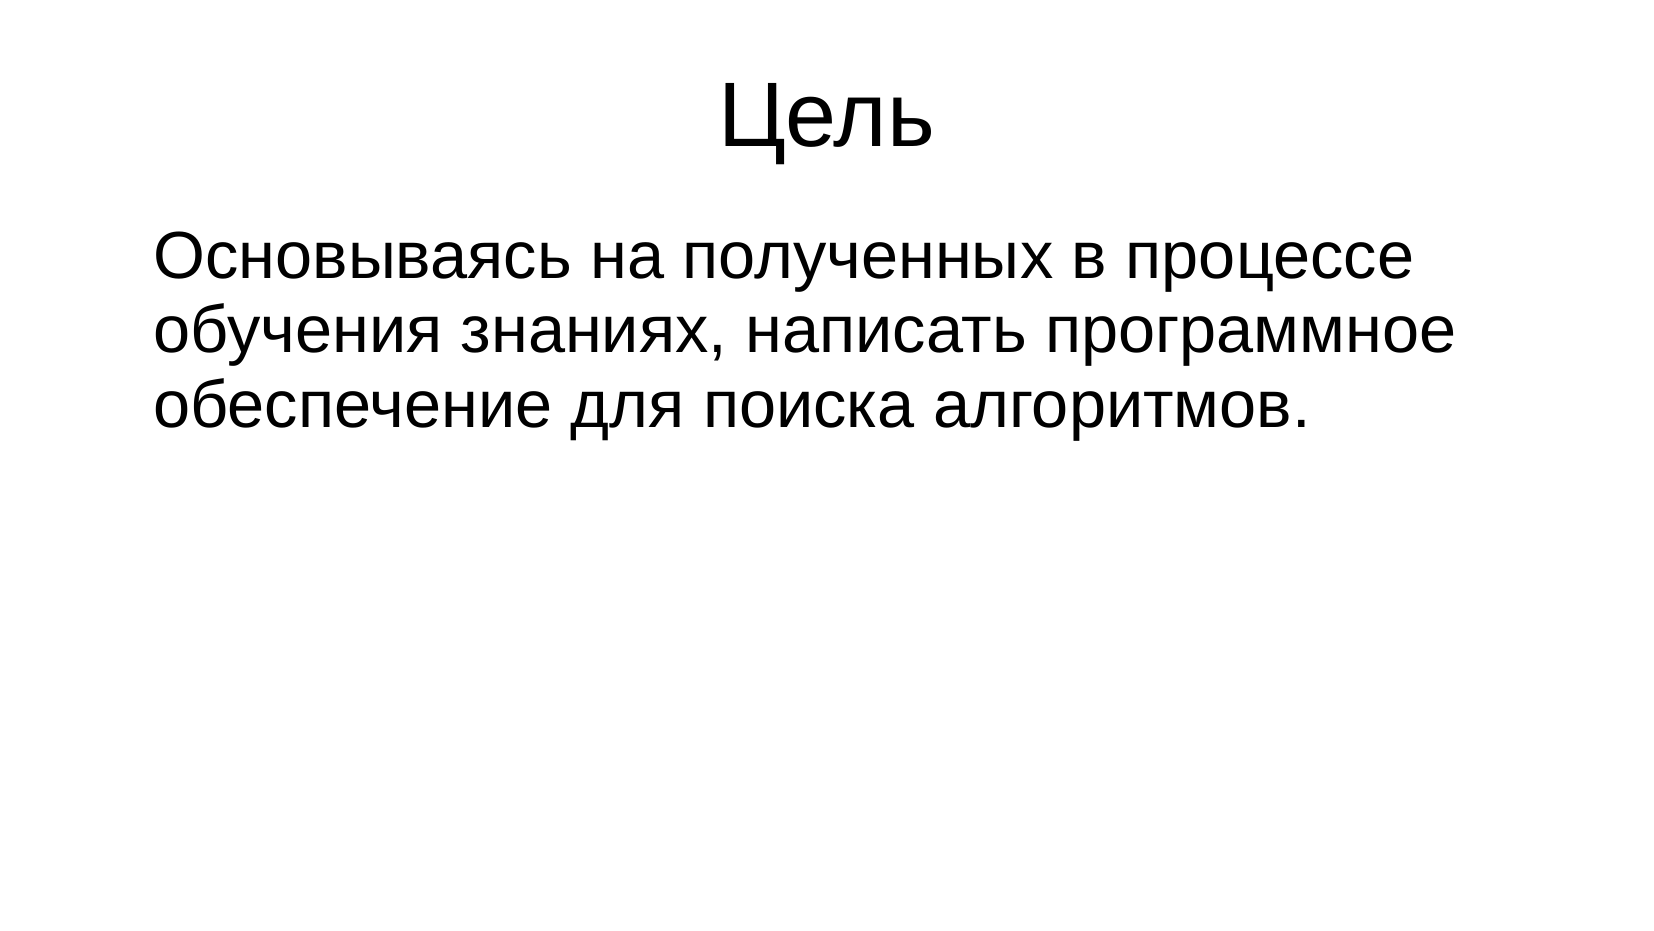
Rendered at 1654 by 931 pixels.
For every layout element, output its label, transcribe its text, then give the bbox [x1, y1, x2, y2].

list Основываясь на полученных в процессе обучения знаниях, написать программное обеспечение для поиска алгоритмов. [82, 217, 1571, 758]
title Цель [82, 37, 1571, 193]
